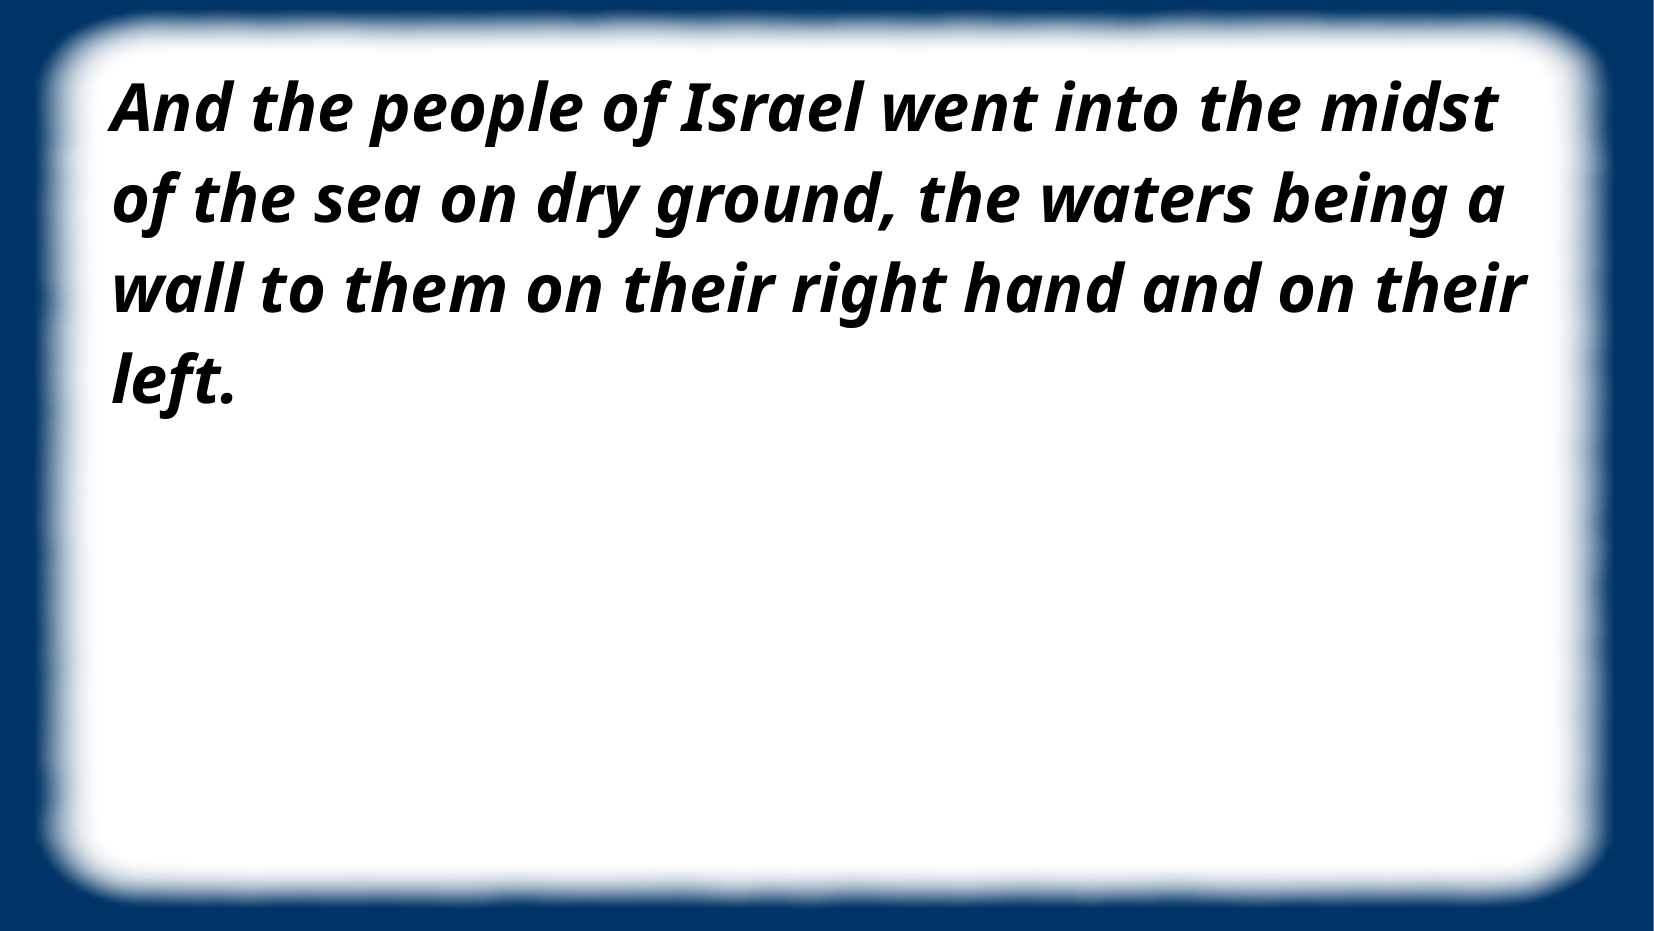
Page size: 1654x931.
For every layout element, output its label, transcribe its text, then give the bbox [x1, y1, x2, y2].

text_box And the people of Israel went into the midst of the sea on dry ground, the waters being a wall to them on their right hand and on their left. [96, 52, 1561, 361]
picture [0, 0, 1654, 931]
